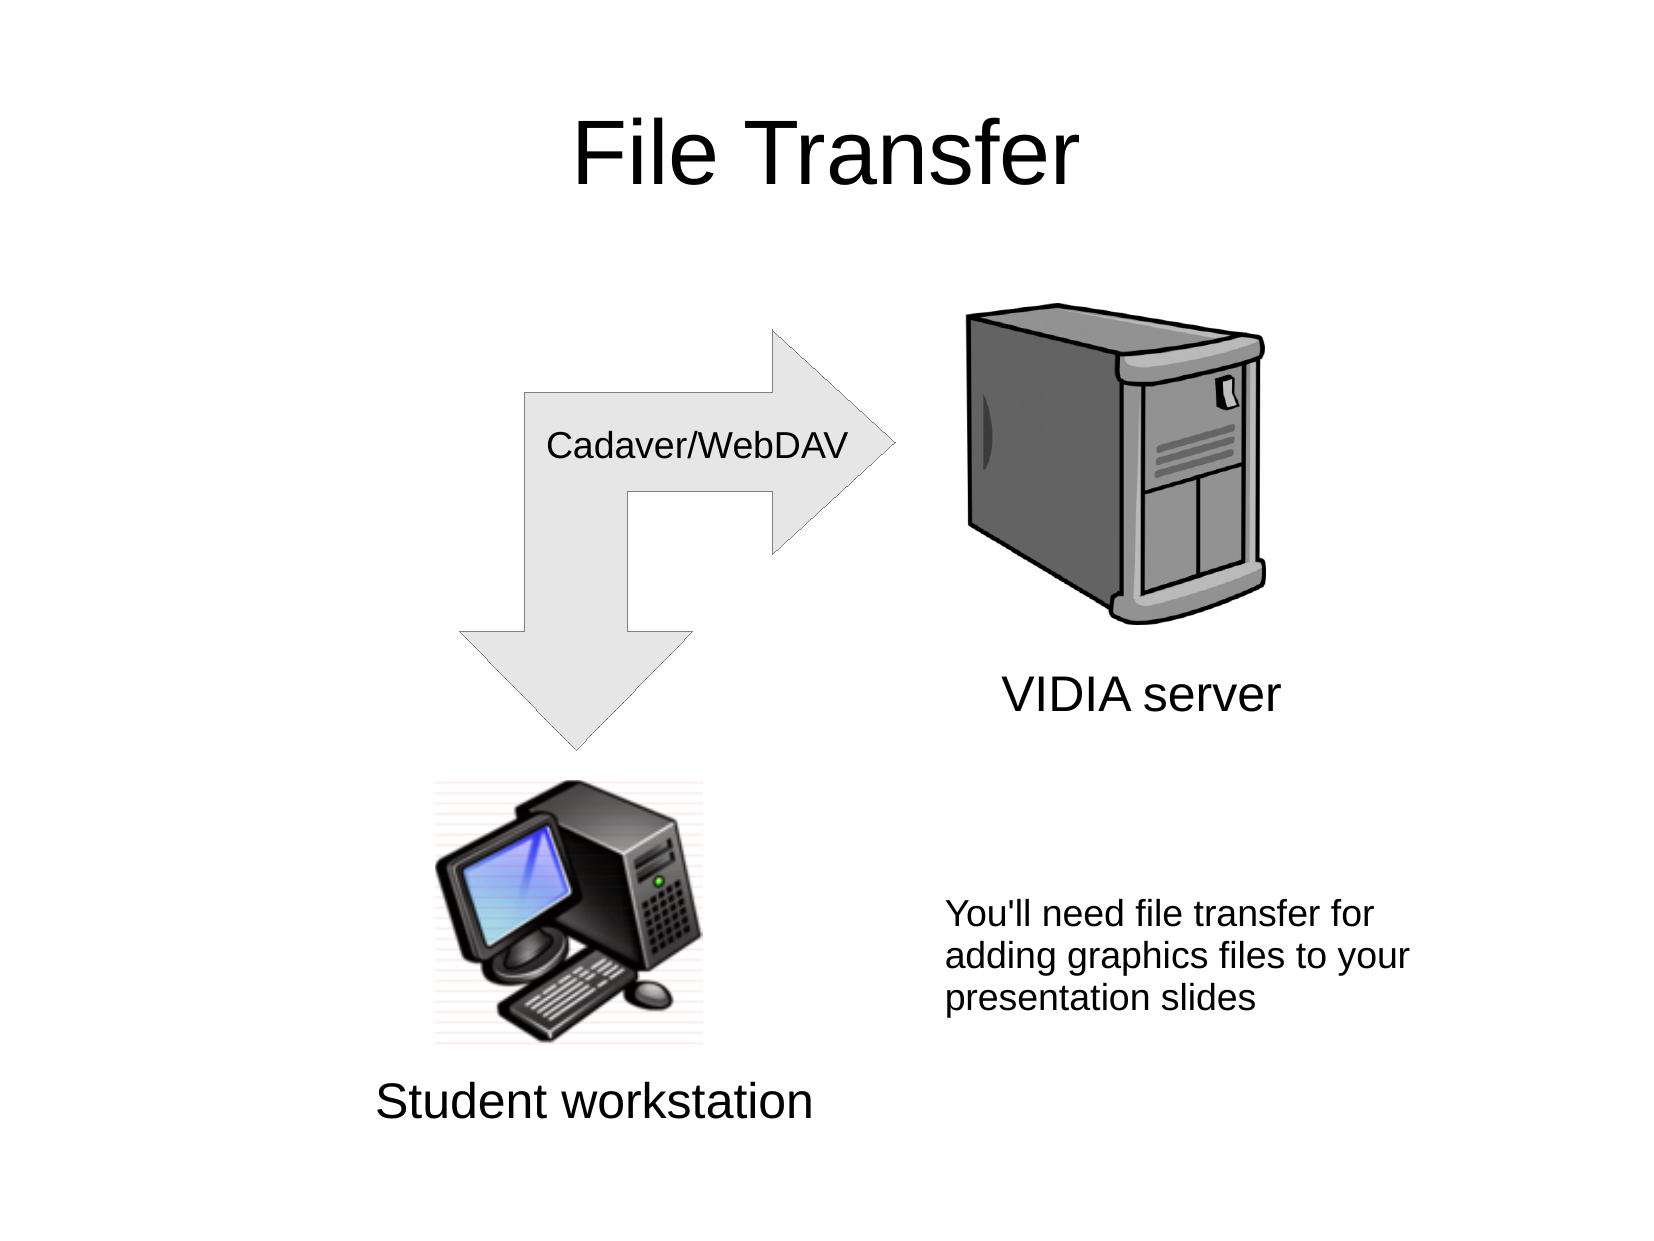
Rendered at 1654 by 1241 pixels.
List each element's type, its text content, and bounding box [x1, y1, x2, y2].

picture [435, 780, 703, 1047]
text_box VIDIA server [986, 658, 1297, 729]
text_box You'll need file transfer for adding graphics files to your presentation slides [930, 885, 1436, 1026]
text_box Cadaver/WebDAV [531, 416, 864, 474]
text_box Student workstation [360, 1065, 830, 1137]
picture [965, 303, 1266, 625]
text_box [459, 329, 896, 751]
title File Transfer [82, 49, 1571, 257]
